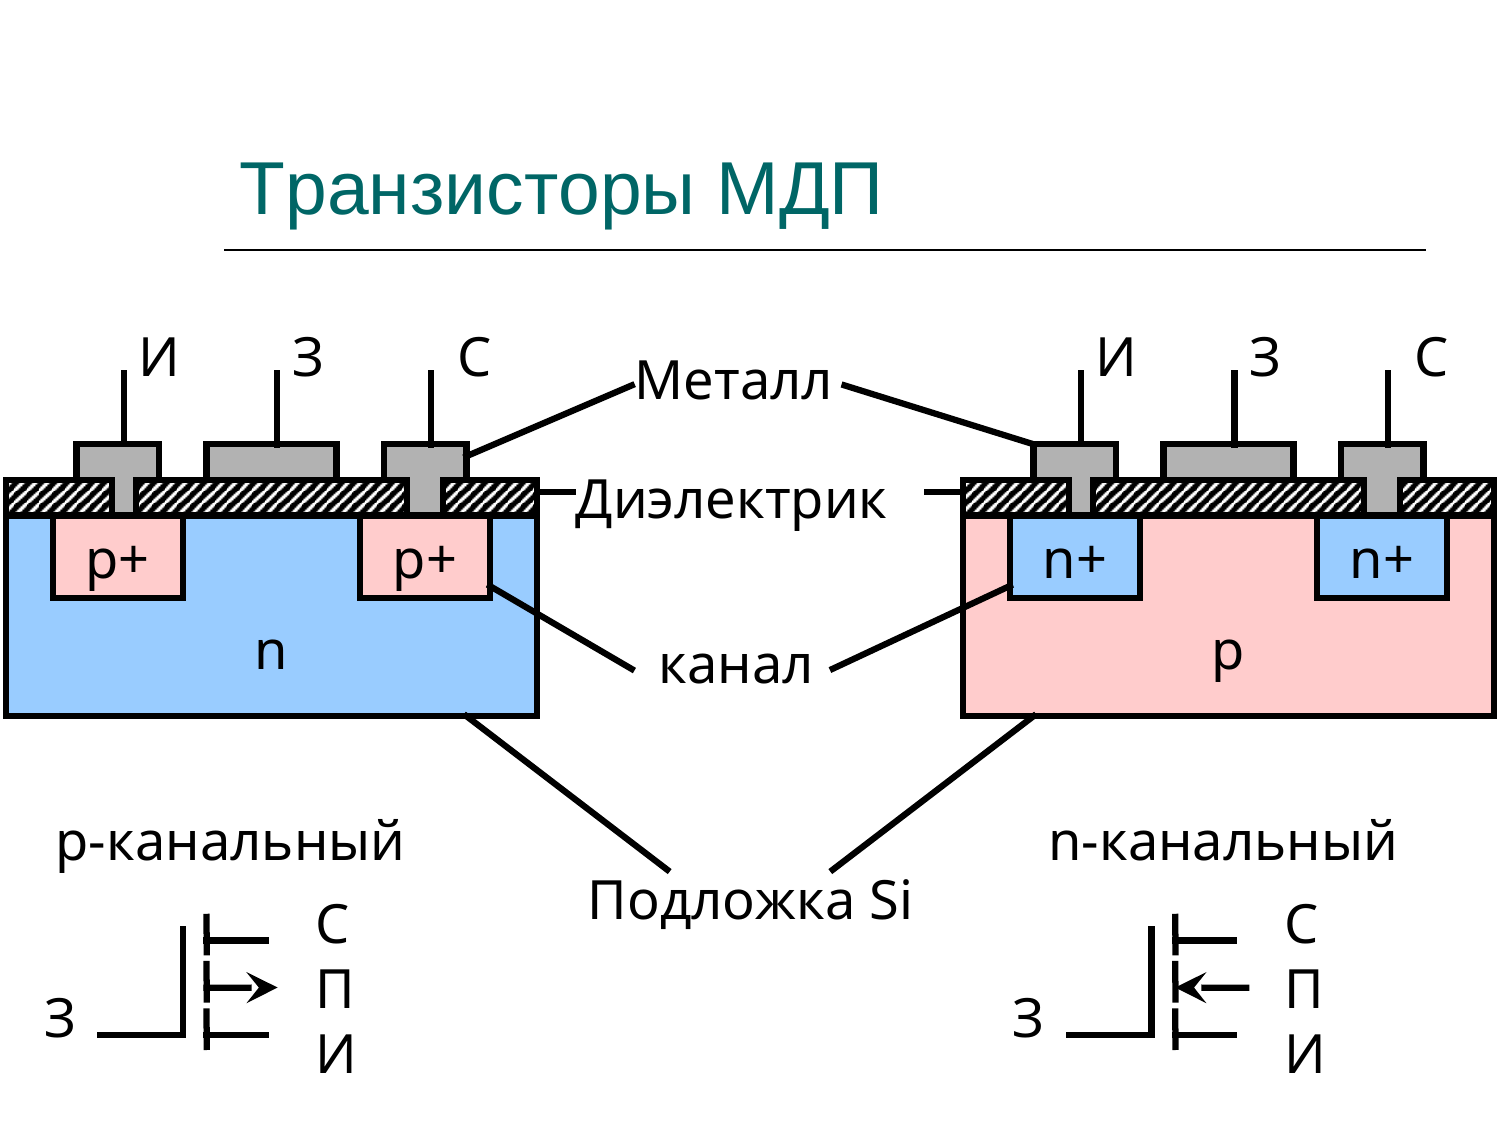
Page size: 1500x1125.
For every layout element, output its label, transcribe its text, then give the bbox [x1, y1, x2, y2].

text_box [962, 444, 1495, 516]
text_box n-канальный [1033, 798, 1471, 880]
text_box n+ [1317, 516, 1448, 598]
text_box З [29, 976, 124, 1057]
text_box З [1234, 314, 1329, 395]
title Транзисторы МДП [224, 49, 1425, 237]
text_box [5, 444, 538, 516]
text_box p [962, 516, 1495, 717]
text_box С П И [1269, 881, 1365, 1092]
text_box Диэлектрик [560, 456, 951, 537]
text_box З [998, 976, 1093, 1057]
text_box С [1399, 314, 1495, 395]
text_box Металл [620, 337, 869, 419]
text_box канал [643, 621, 869, 702]
text_box n [491, 516, 538, 609]
text_box С П И [301, 881, 396, 1092]
text_box p [962, 516, 1009, 604]
text_box Подложка Si [572, 857, 1010, 939]
text_box p+ [52, 516, 183, 598]
text_box И [1080, 314, 1176, 395]
text_box n+ [1009, 516, 1140, 598]
text_box p+ [360, 516, 491, 598]
text_box n [5, 516, 538, 717]
text_box С [442, 314, 538, 395]
text_box З [277, 314, 372, 395]
text_box И [123, 314, 219, 395]
text_box p-канальный [41, 798, 479, 880]
